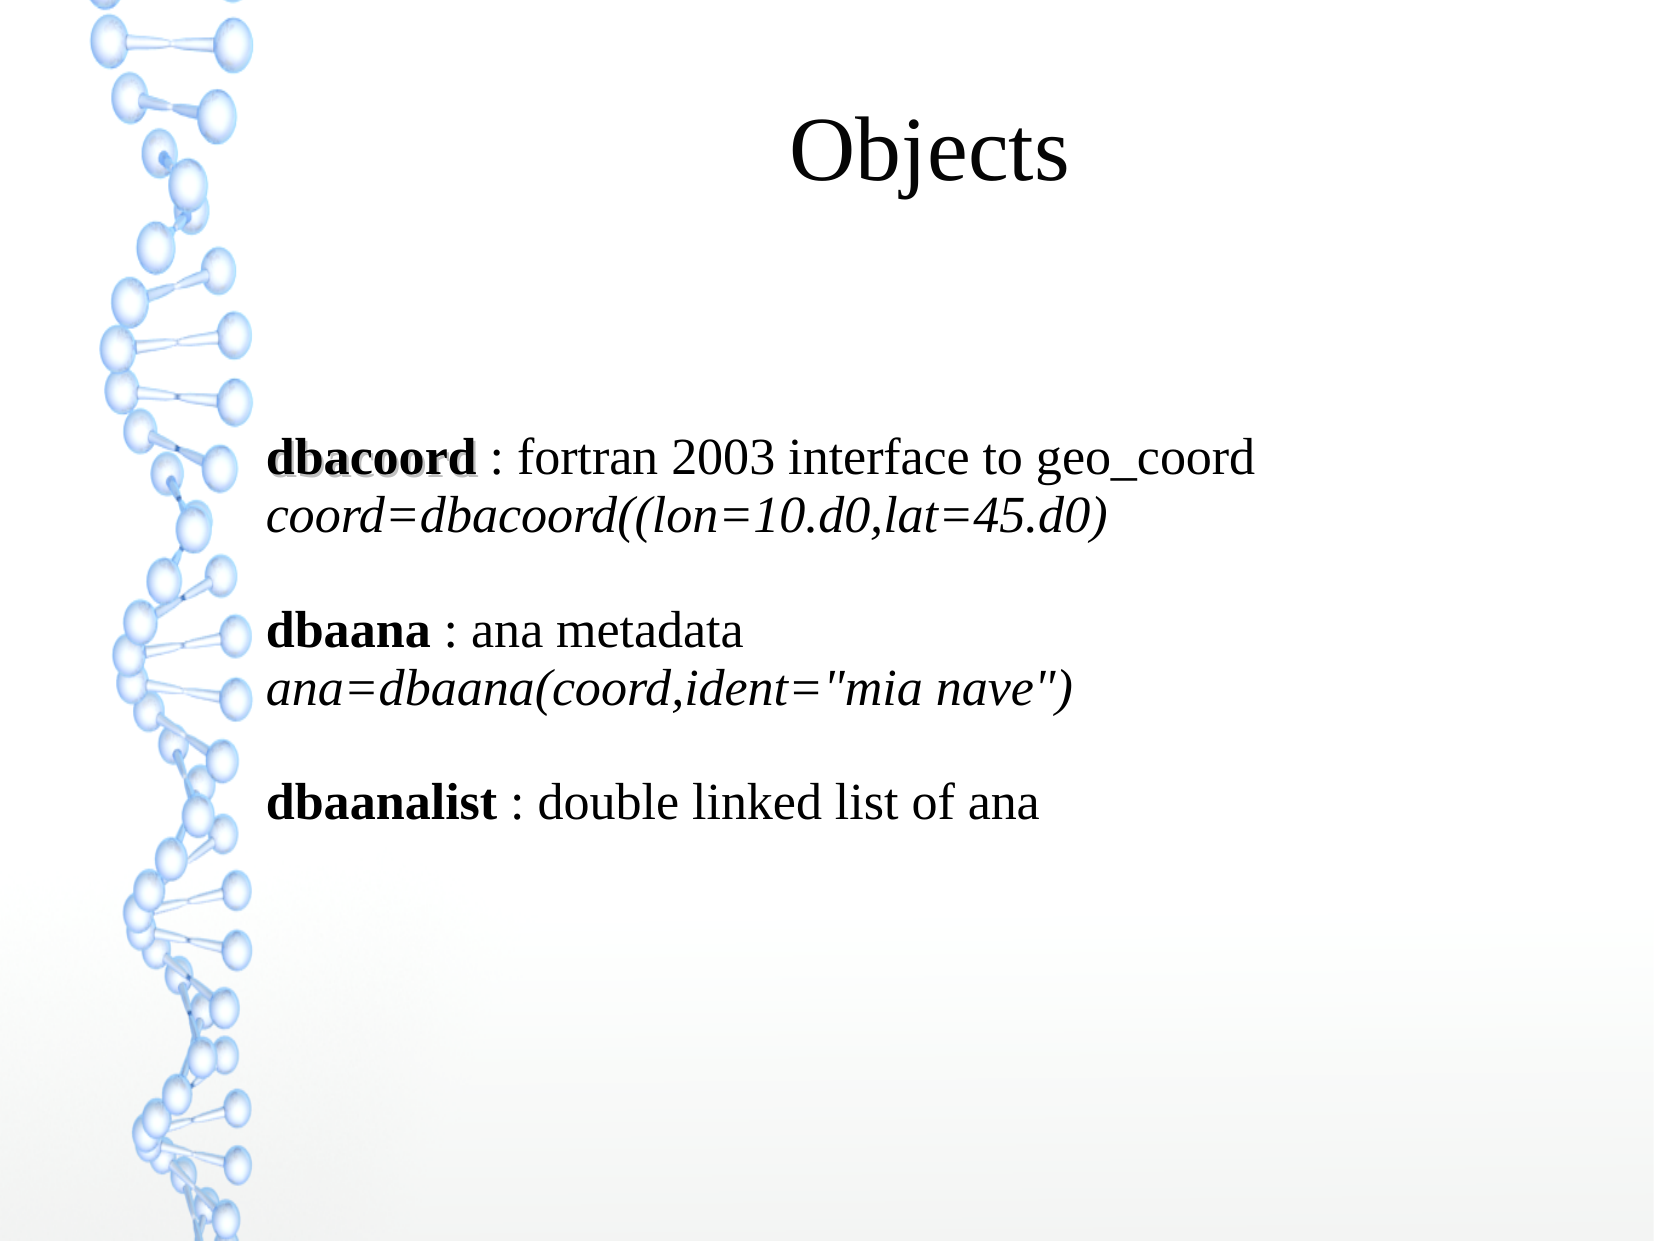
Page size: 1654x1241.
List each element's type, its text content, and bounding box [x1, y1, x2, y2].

picture [0, 0, 1654, 1241]
text_box [265, 299, 1595, 1034]
title Objects [265, 47, 1595, 252]
